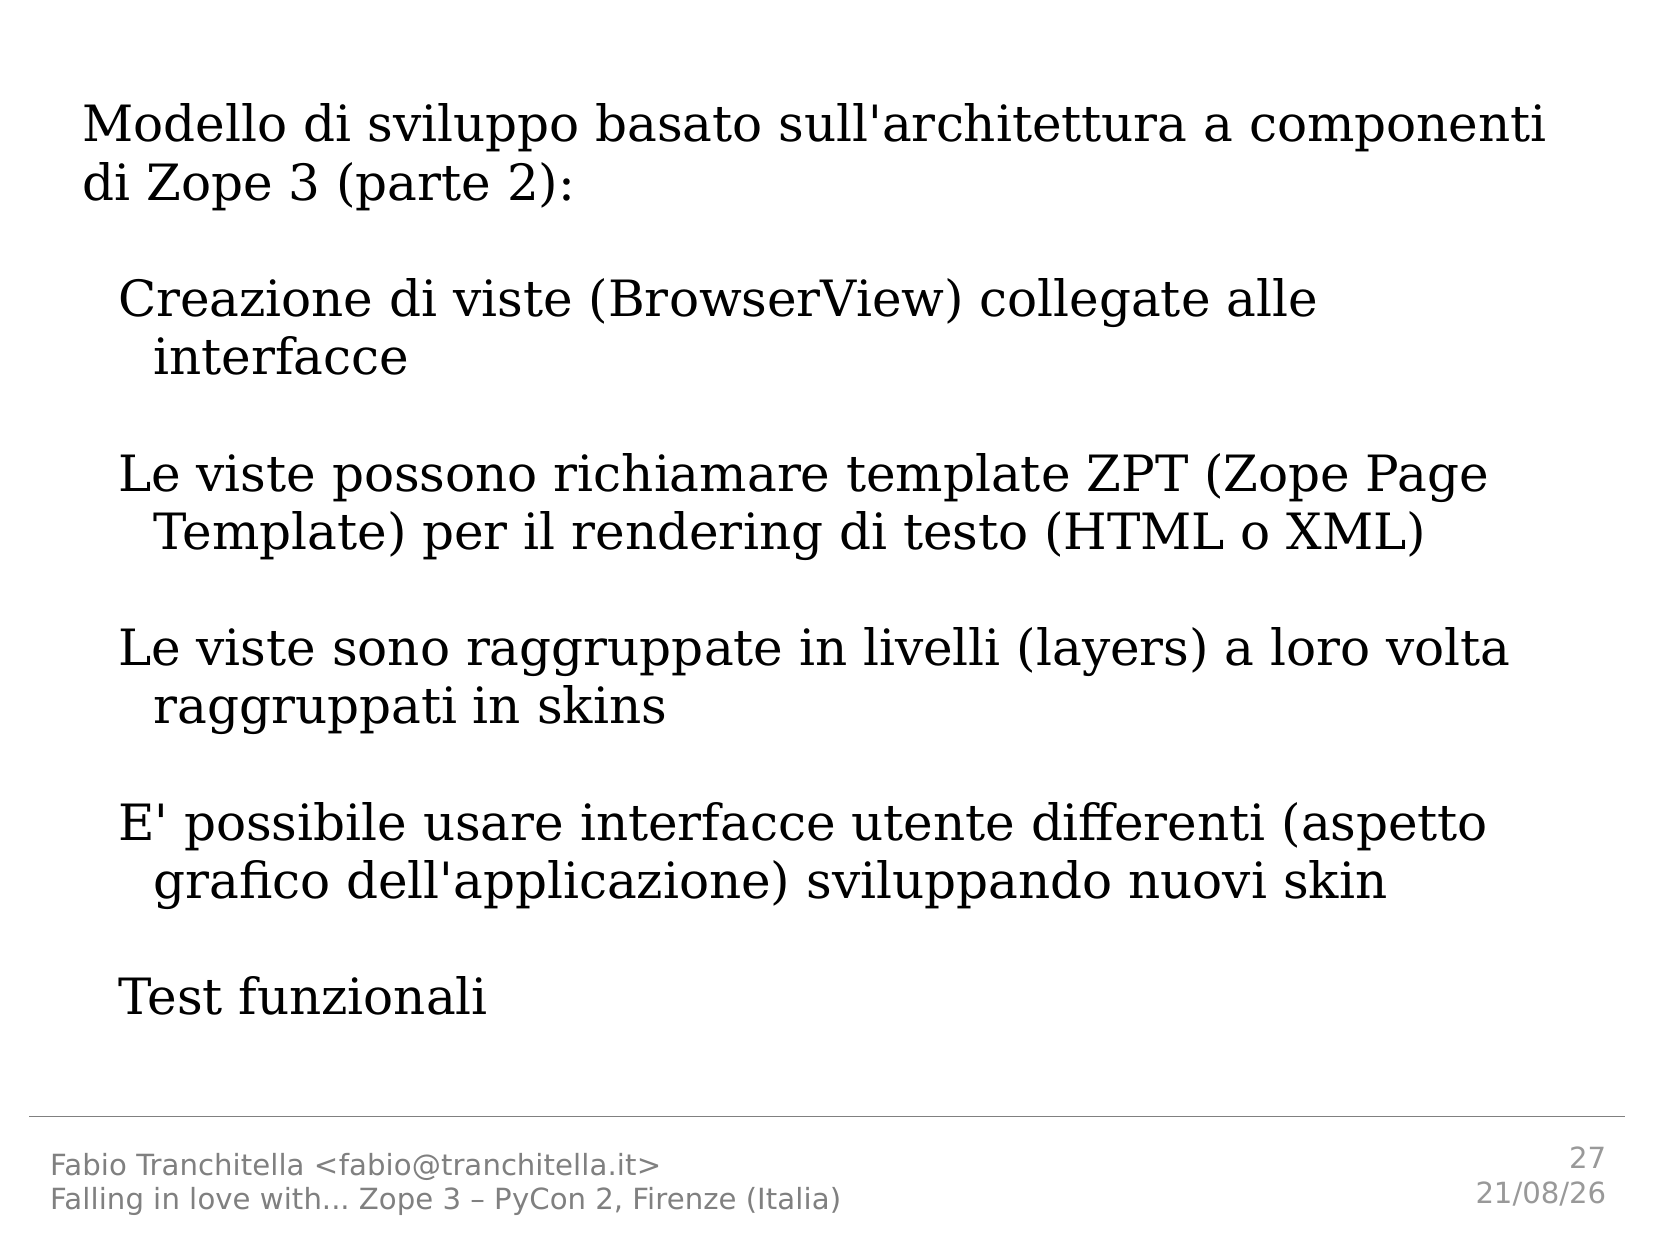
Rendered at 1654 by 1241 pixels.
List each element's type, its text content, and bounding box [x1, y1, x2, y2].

subtitle Modello di sviluppo basato sull'architettura a componenti di Zope 3 (parte 2): Creazione di viste (BrowserView) collegate alle interfacce Le viste possono richiamare template ZPT (Zope Page Template) per il rendering di testo (HTML o XML) Le viste sono raggruppate in livelli (layers) a loro volta raggruppati in skins E' possibile usare interfacce utente differenti (aspetto grafico dell'applicazione) sviluppando nuovi skin Test funzionali [82, 59, 1571, 1063]
